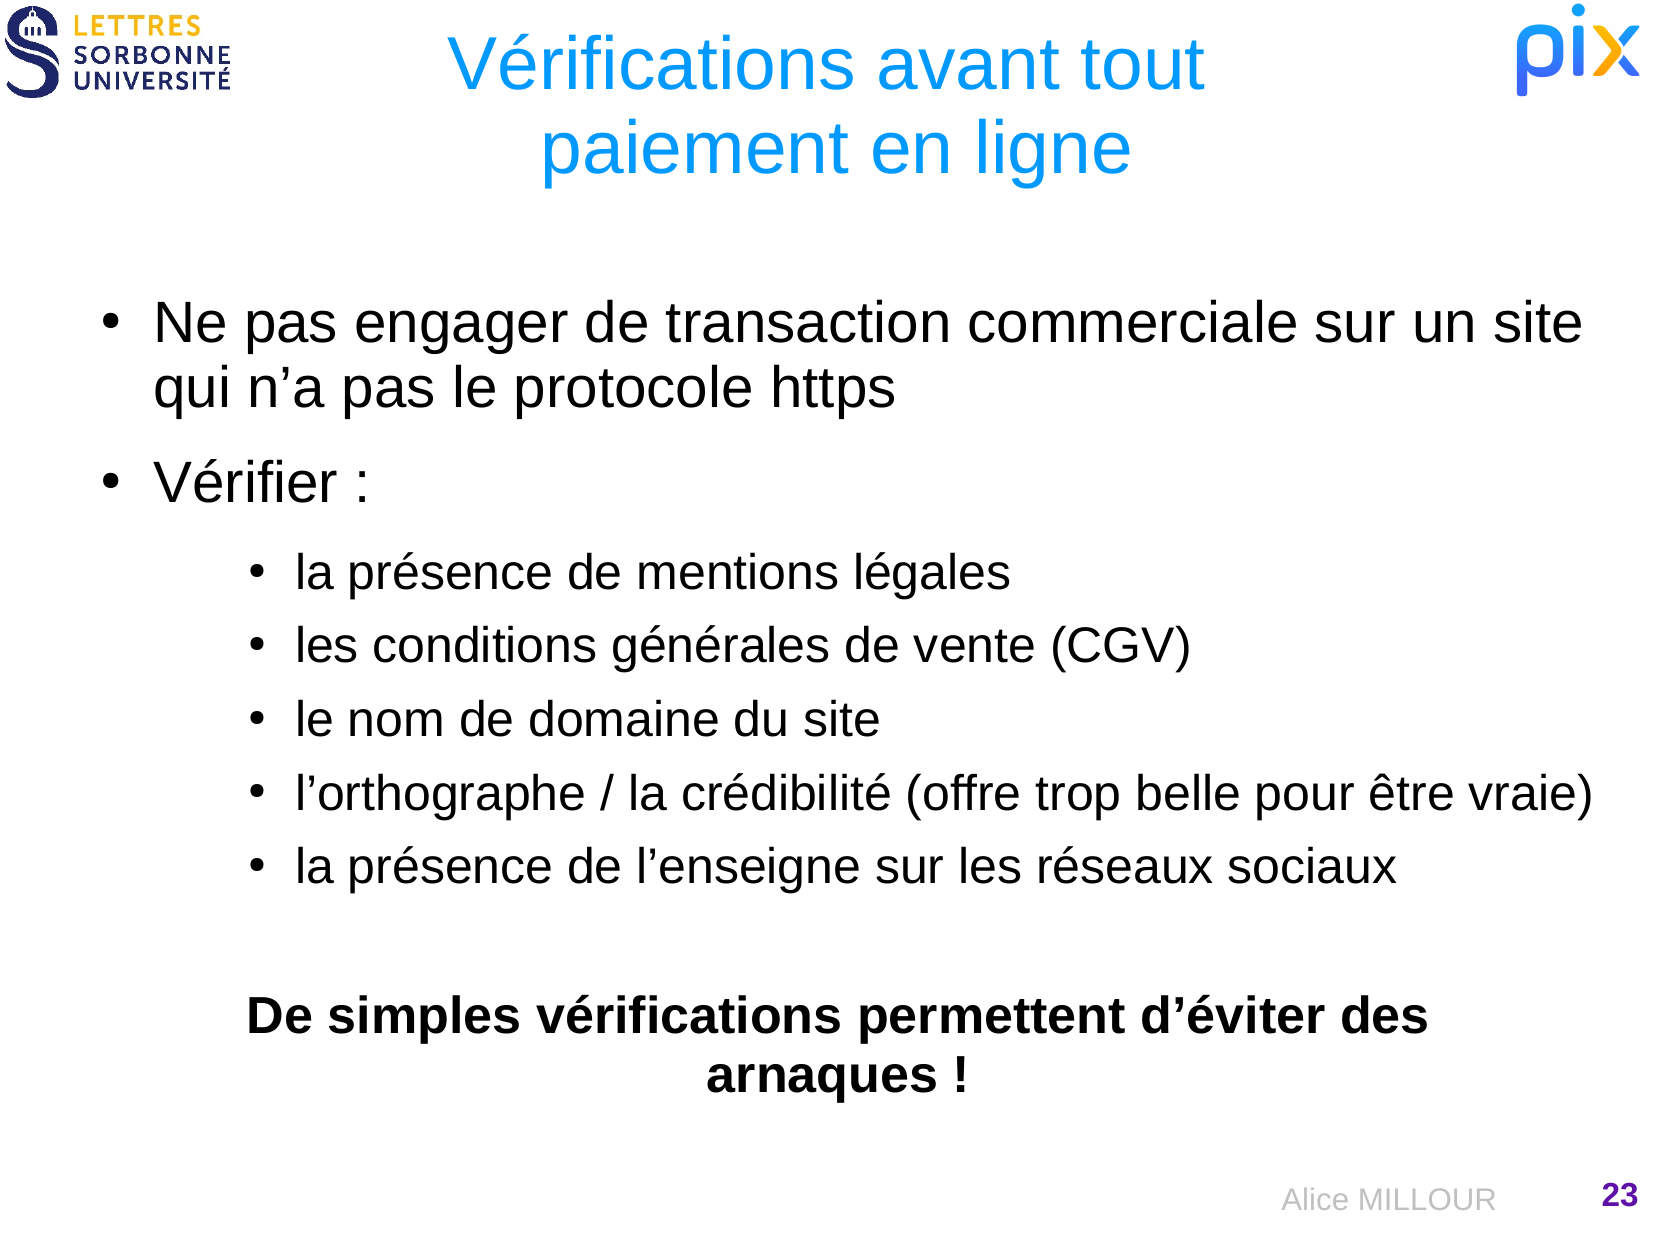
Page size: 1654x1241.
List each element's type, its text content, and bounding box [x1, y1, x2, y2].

title Vérifications avant tout paiement en ligne [82, 2, 1571, 210]
picture [1571, 2, 1648, 98]
text_box De simples vérifications permettent d’éviter des arnaques ! [194, 979, 1483, 1111]
picture [5, 6, 82, 98]
list Ne pas engager de transaction commerciale sur un site qui n’a pas le protocole https Vérifier : la présence de mentions légales les conditions générales de vente (CGV) le nom de domaine du site l’orthographe / la crédibilité (offre trop belle pour être vraie) la présence de l’enseigne sur les réseaux sociaux [82, 290, 1616, 1010]
